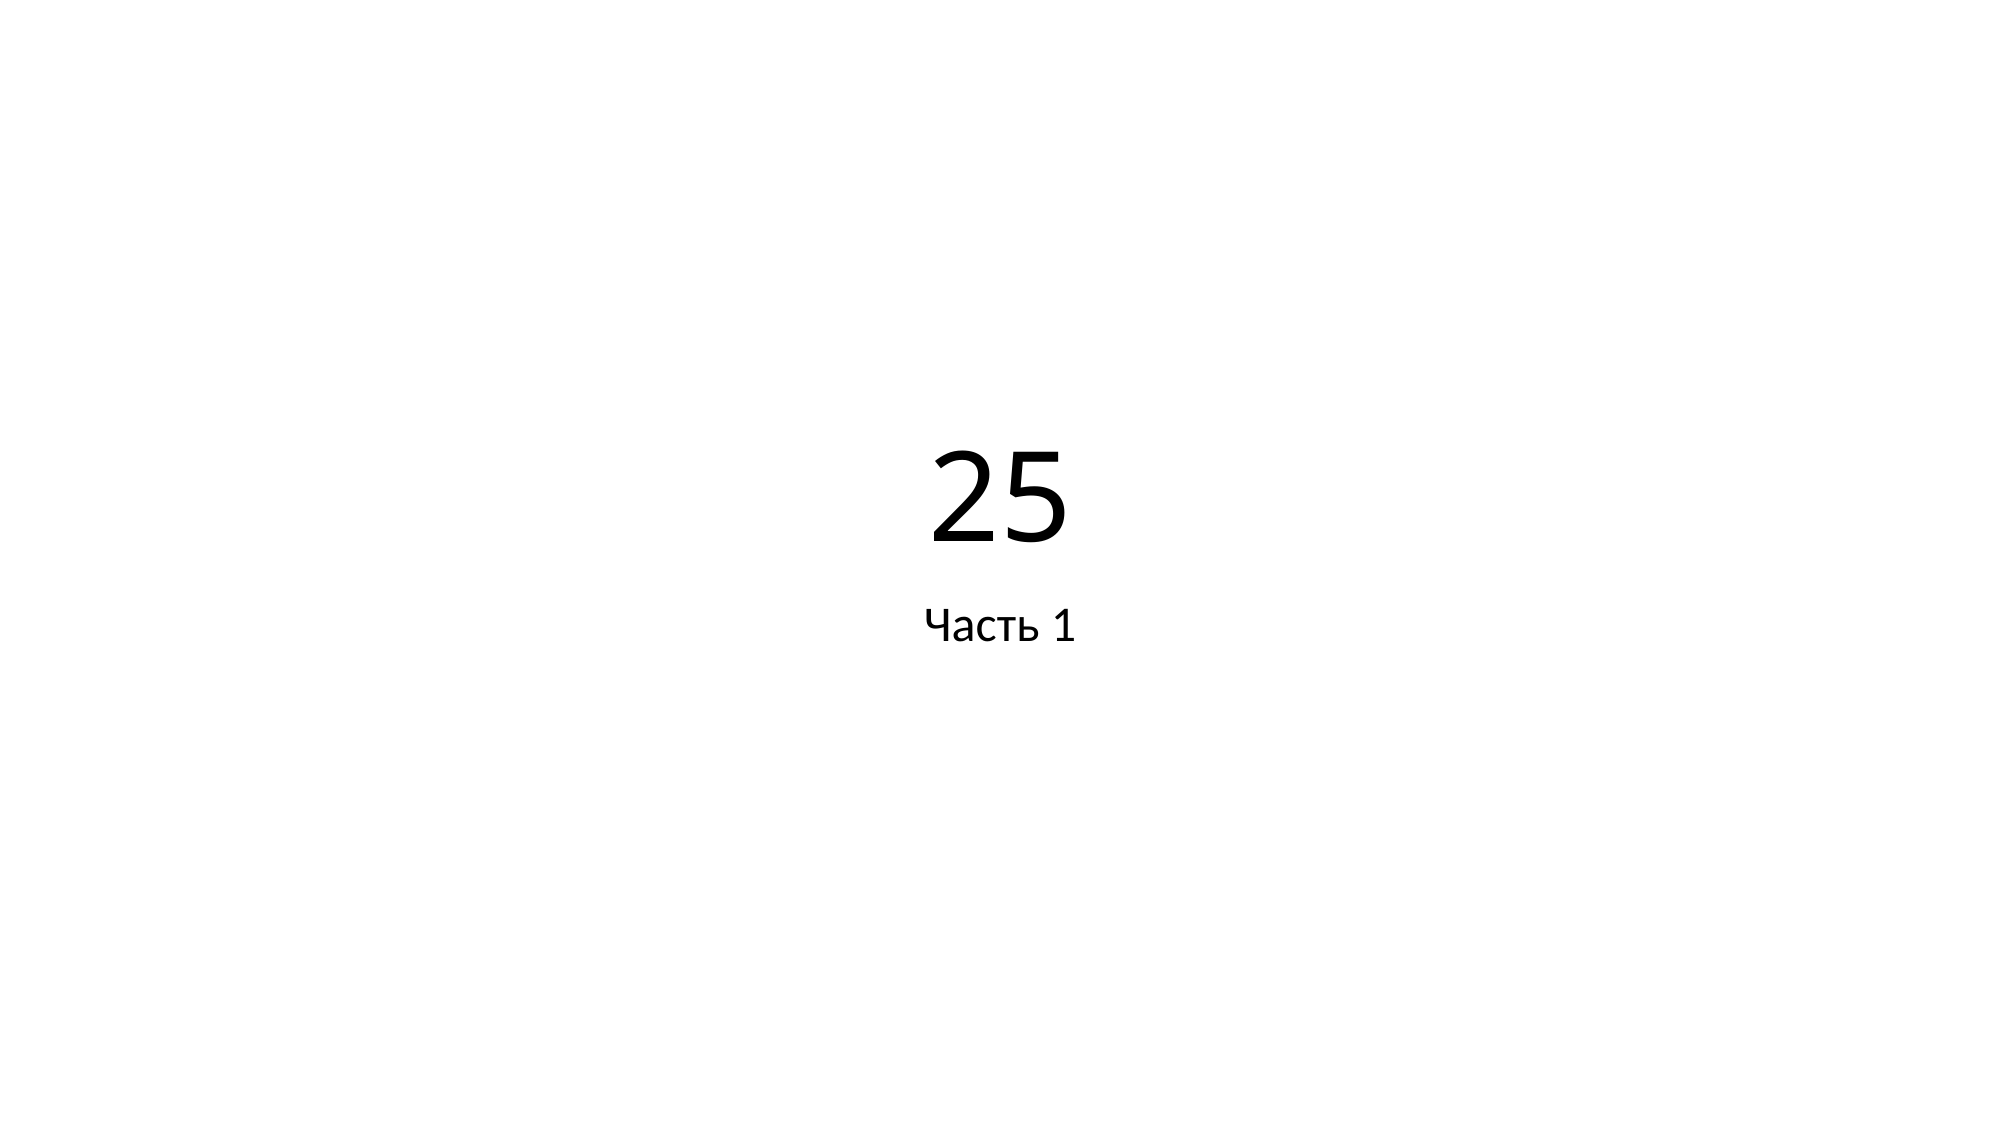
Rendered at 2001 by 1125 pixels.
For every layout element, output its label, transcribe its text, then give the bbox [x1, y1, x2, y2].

title 25 [249, 184, 1750, 576]
subtitle Часть 1 [249, 590, 1750, 863]
